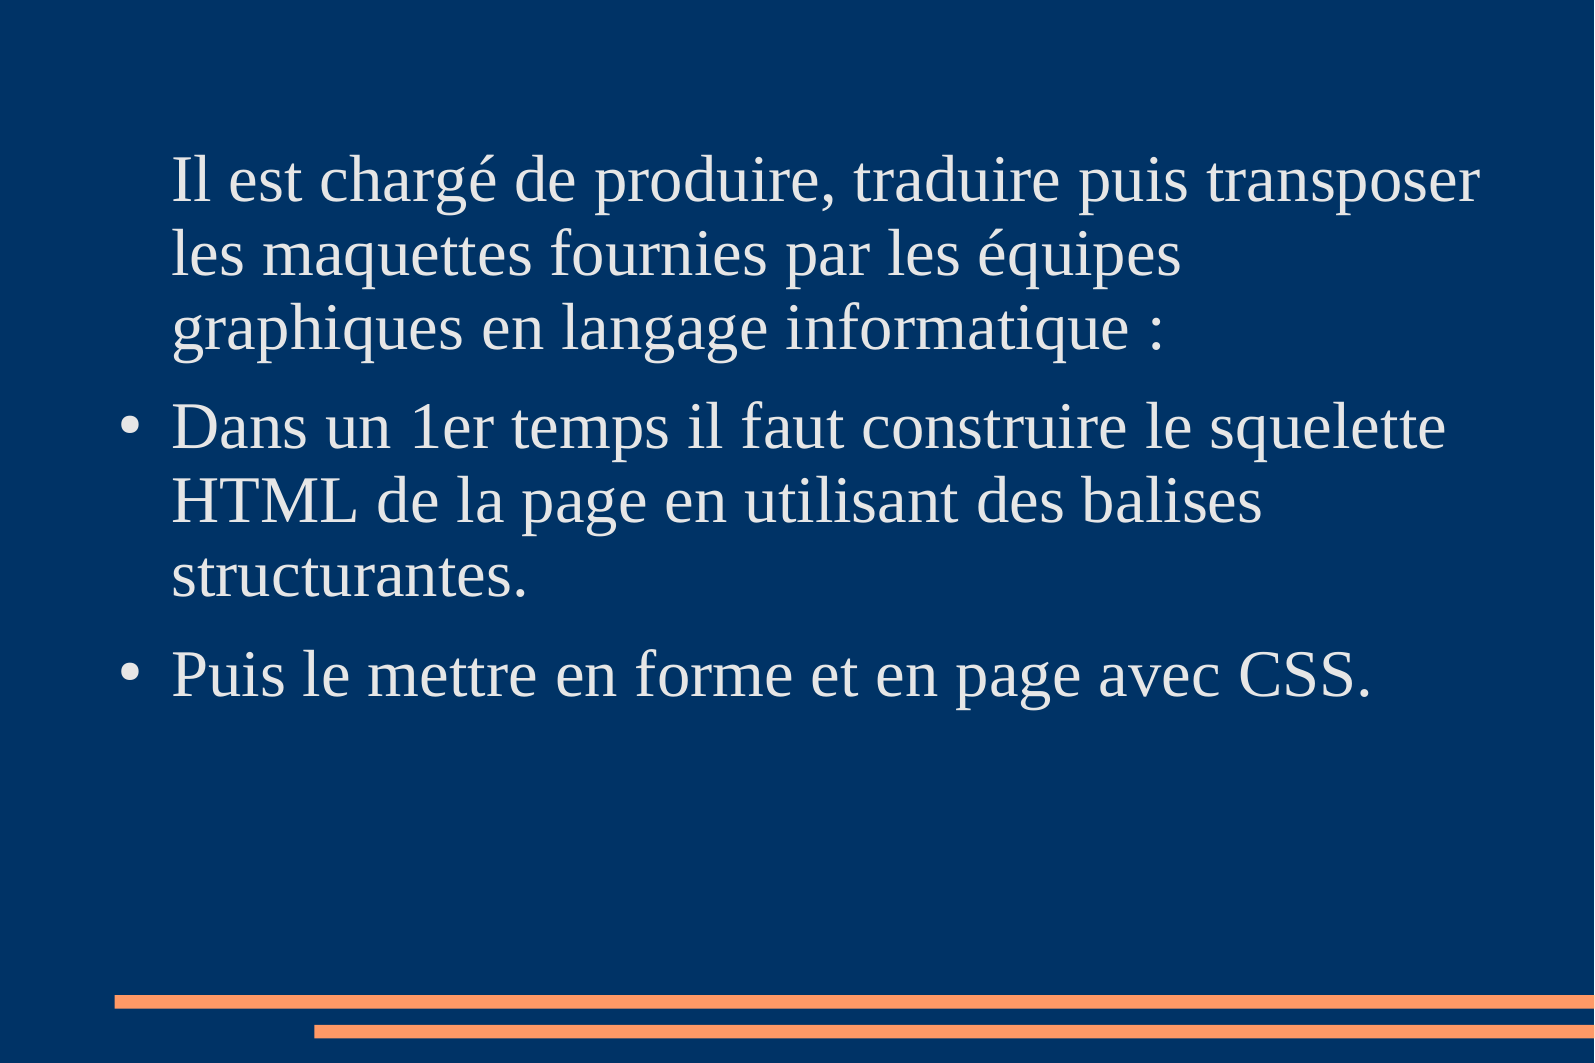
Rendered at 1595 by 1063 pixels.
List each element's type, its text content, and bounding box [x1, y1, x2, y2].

list Il est chargé de produire, traduire puis transposer les maquettes fournies par les équipes graphiques en langage informatique : Dans un 1er temps il faut construire le squelette HTML de la page en utilisant des balises structurantes. Puis le mettre en forme et en page avec CSS. [100, 141, 1489, 836]
